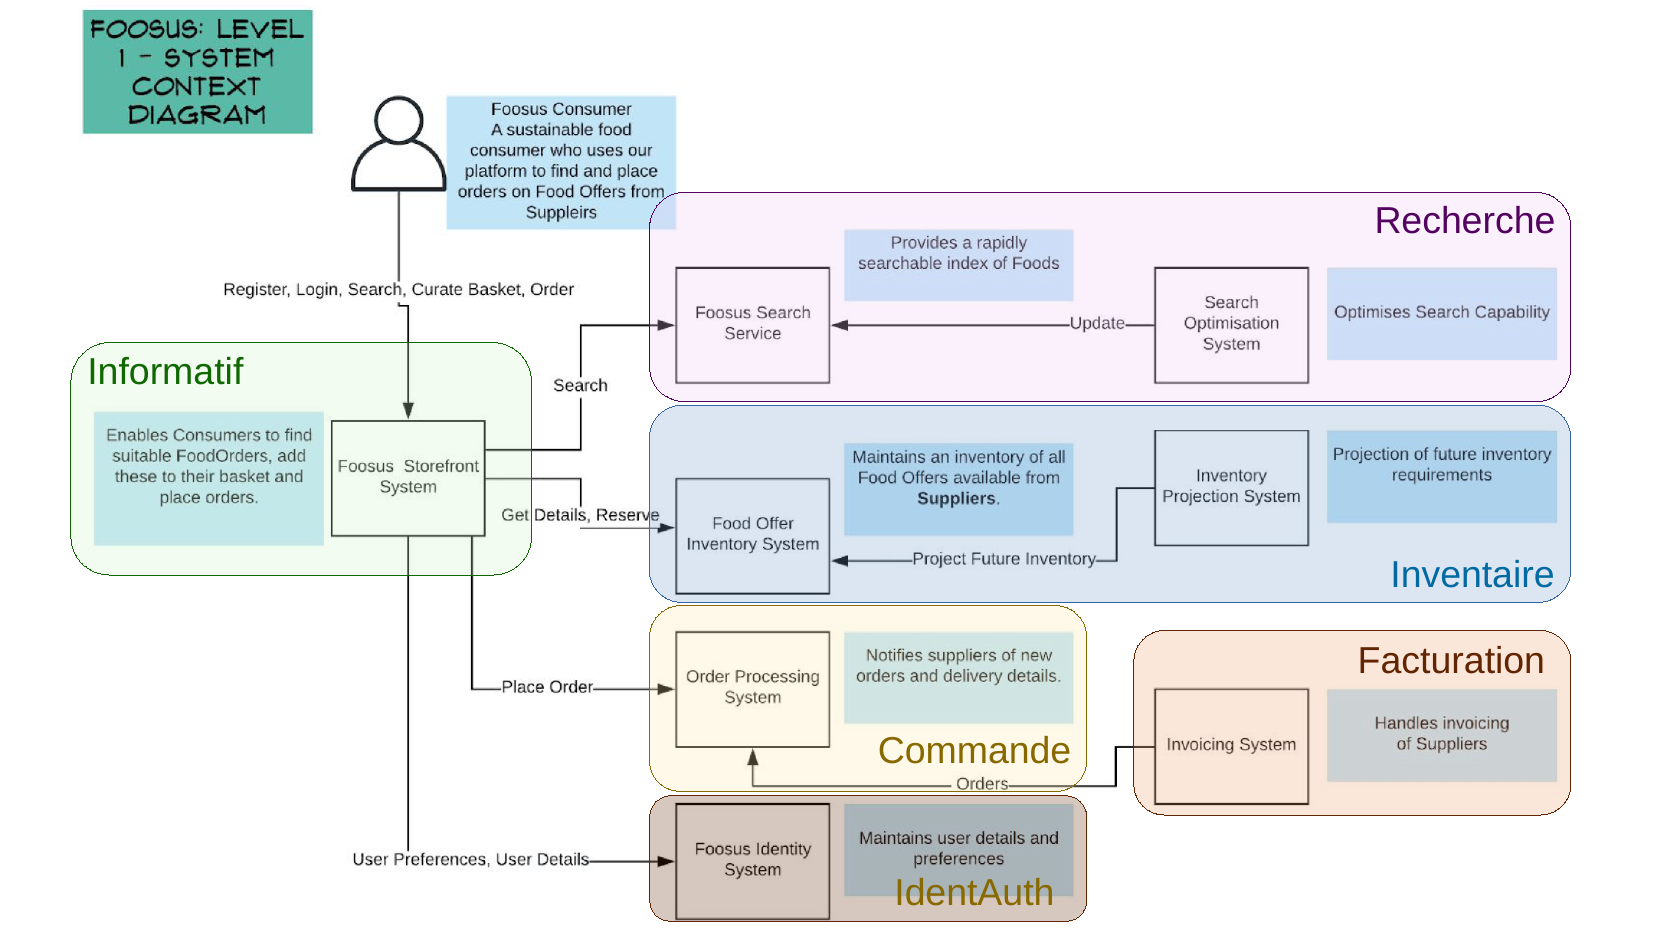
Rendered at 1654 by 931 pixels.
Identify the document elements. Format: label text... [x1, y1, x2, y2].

text_box Recherche [1358, 191, 1572, 291]
text_box [649, 605, 1087, 792]
text_box IdentAuth [862, 863, 1087, 922]
text_box [649, 192, 1571, 402]
text_box Facturation [1331, 631, 1571, 689]
text_box [1133, 630, 1571, 816]
text_box [649, 795, 1087, 922]
text_box Informatif [70, 343, 260, 400]
text_box Commande [862, 722, 1087, 780]
picture [79, 5, 1560, 922]
text_box [70, 342, 532, 576]
text_box [649, 405, 1571, 603]
text_box Inventaire [1373, 546, 1572, 604]
